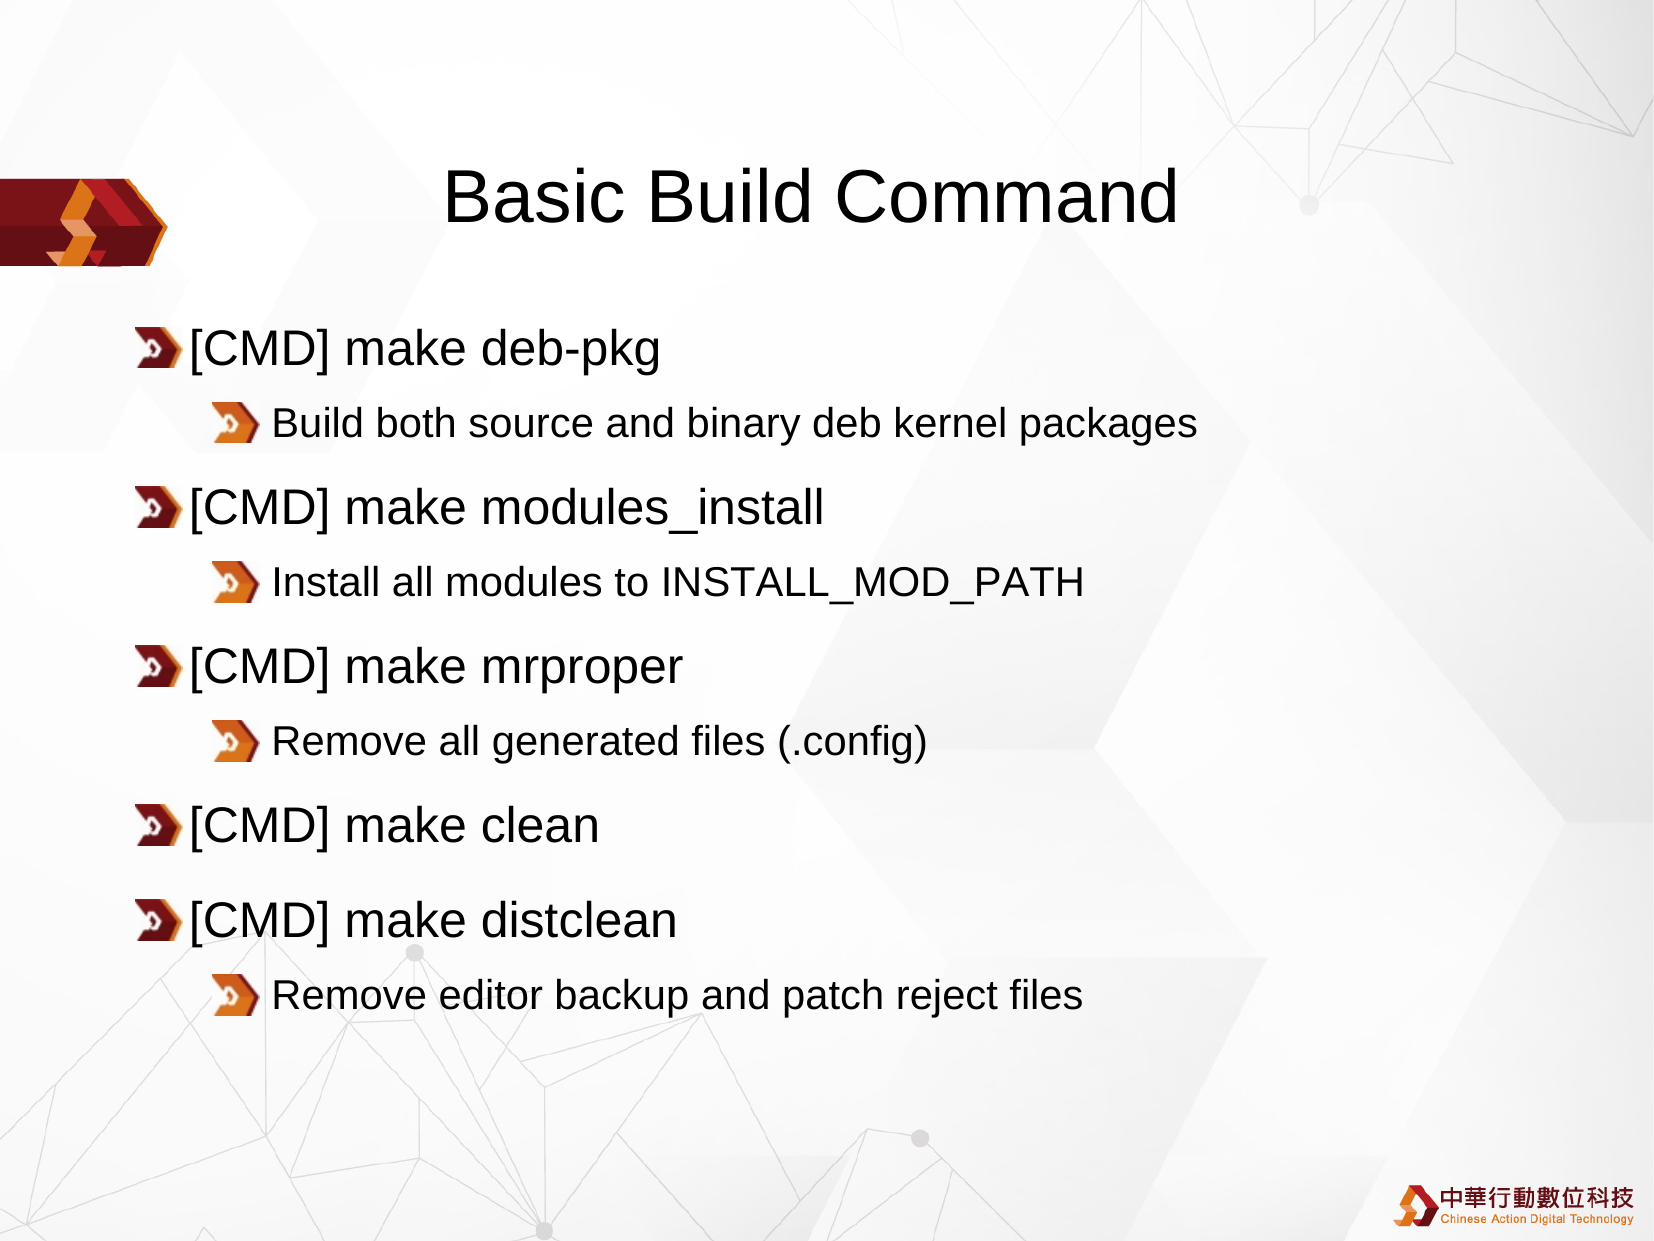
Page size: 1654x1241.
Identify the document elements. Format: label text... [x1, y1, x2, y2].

title Basic Build Command [118, 112, 1506, 281]
list [CMD] make deb-pkg Build both source and binary deb kernel packages [CMD] make modules_install Install all modules to INSTALL_MOD_PATH [CMD] make mrproper Remove all generated files (.config) [CMD] make clean [CMD] make distclean Remove editor backup and patch reject files [118, 319, 1571, 1078]
picture [0, 0, 1654, 1241]
